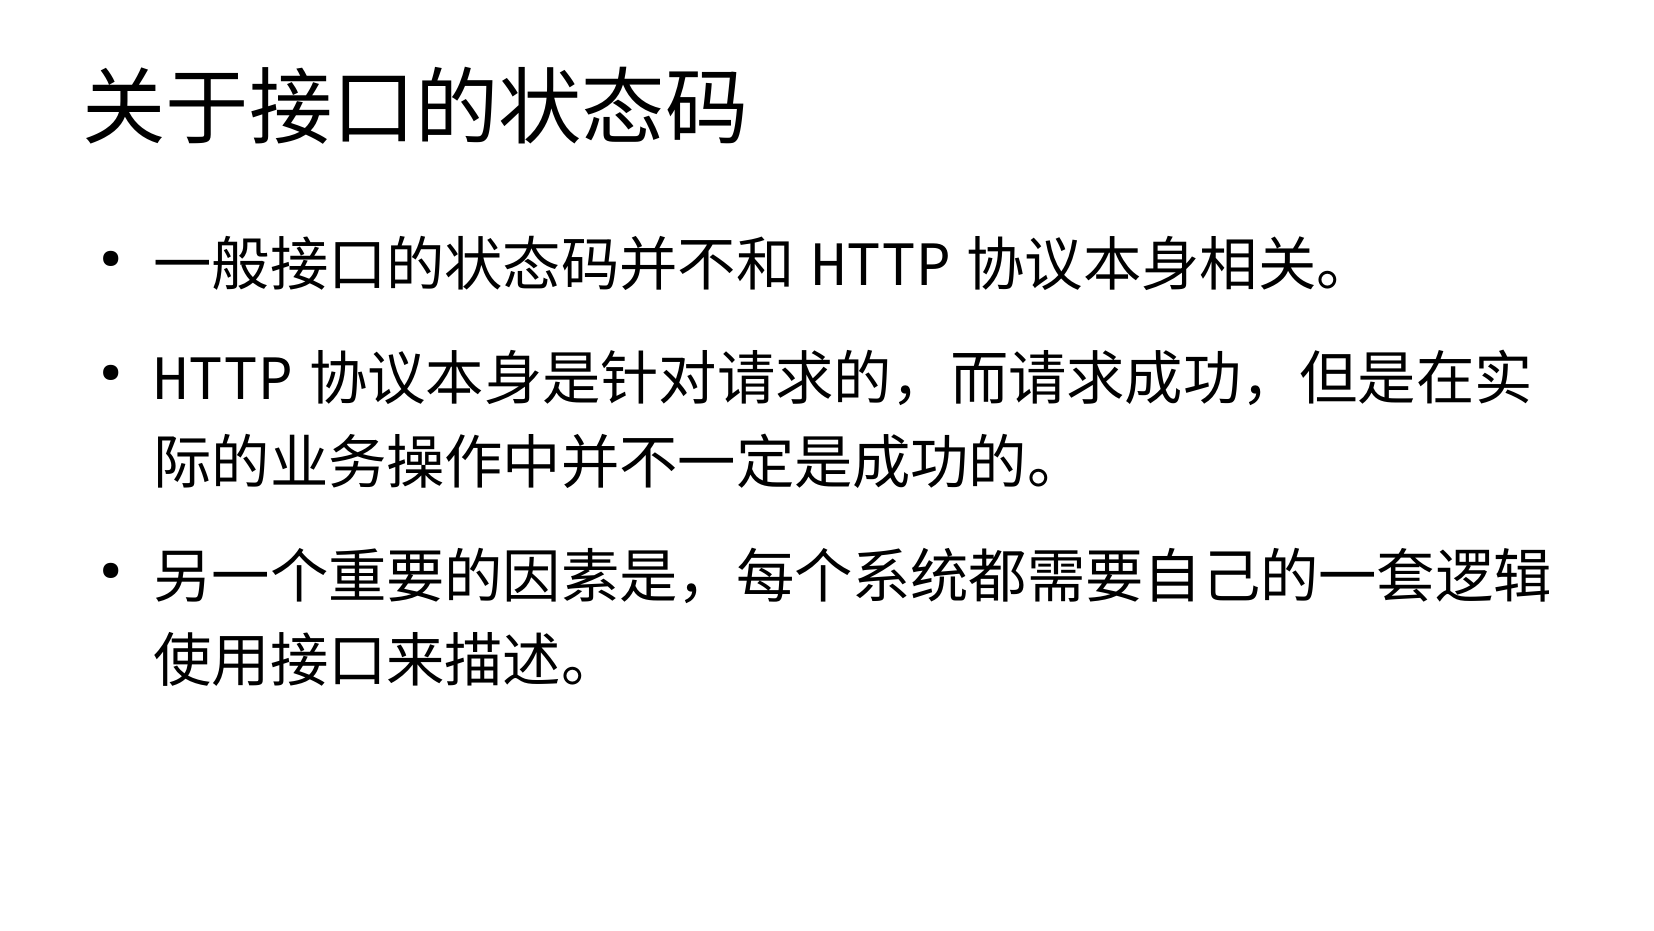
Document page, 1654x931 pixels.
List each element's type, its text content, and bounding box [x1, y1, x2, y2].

title 关于接口的状态码 [82, 37, 1571, 166]
list 一般接口的状态码并不和HTTP协议本身相关。 HTTP协议本身是针对请求的，而请求成功，但是在实际的业务操作中并不一定是成功的。 另一个重要的因素是，每个系统都需要自己的一套逻辑使用接口来描述。 [82, 217, 1571, 875]
